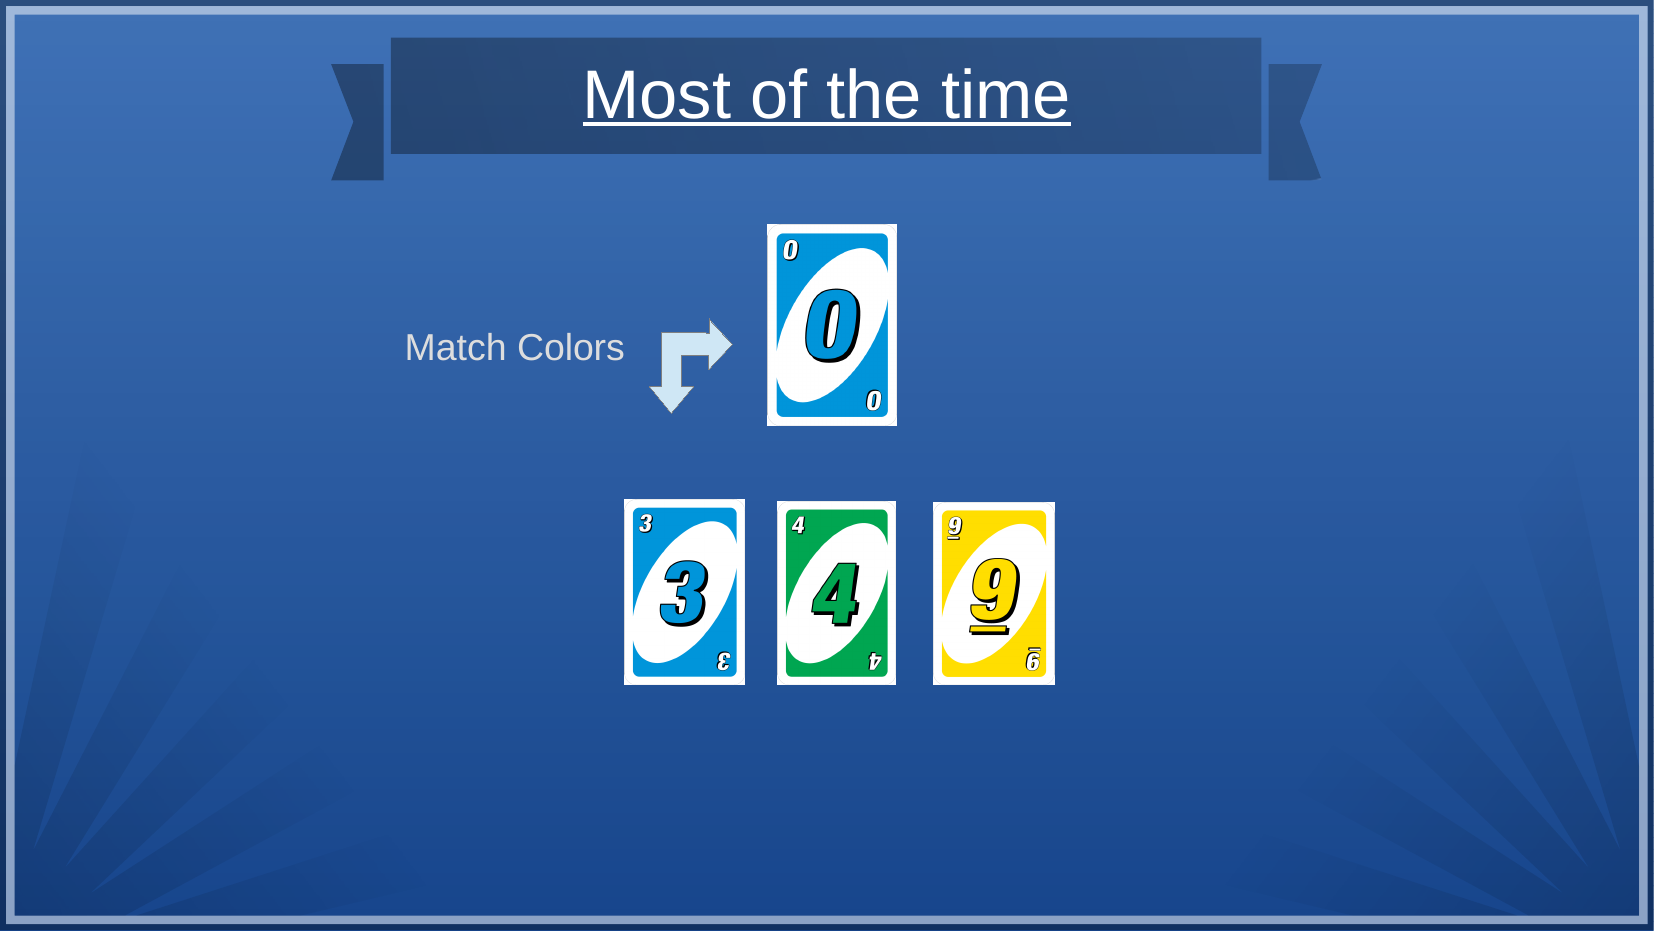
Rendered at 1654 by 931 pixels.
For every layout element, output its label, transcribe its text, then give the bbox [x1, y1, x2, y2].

text_box [649, 318, 733, 414]
text_box Match Colors [389, 318, 640, 376]
picture [777, 501, 896, 686]
picture [624, 499, 745, 686]
title Most of the time [389, 35, 1264, 154]
picture [933, 502, 1055, 686]
picture [767, 224, 897, 426]
